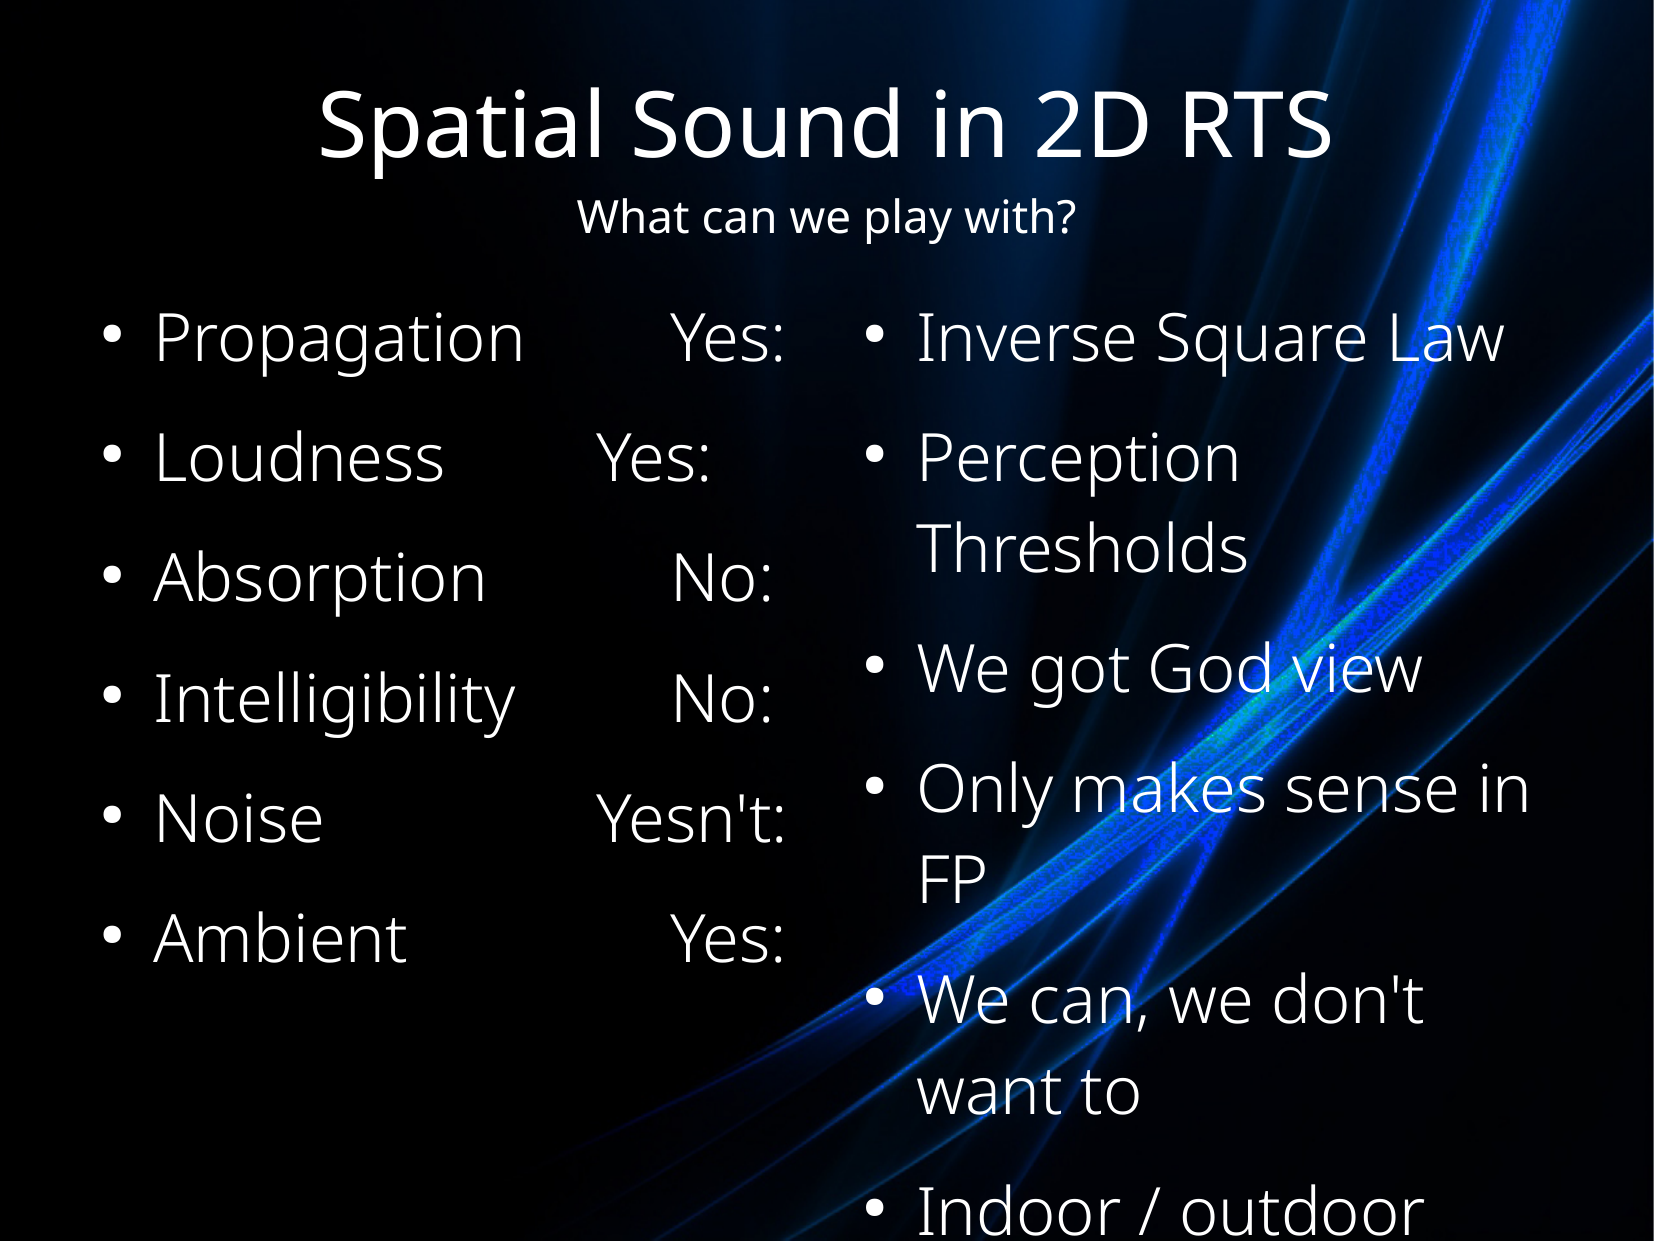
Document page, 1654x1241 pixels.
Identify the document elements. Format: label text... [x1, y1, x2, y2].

list Inverse Square Law Perception Thresholds We got God view Only makes sense in FP We can, we don't want to Indoor / outdoor [845, 290, 1572, 1109]
picture [0, 0, 1654, 1241]
list Propagation Yes: Loudness Yes: Absorption No: Intelligibility No: Noise Yesn't: Ambient Yes: [82, 290, 809, 1152]
title Spatial Sound in 2D RTS What can we play with? [82, 49, 1571, 257]
